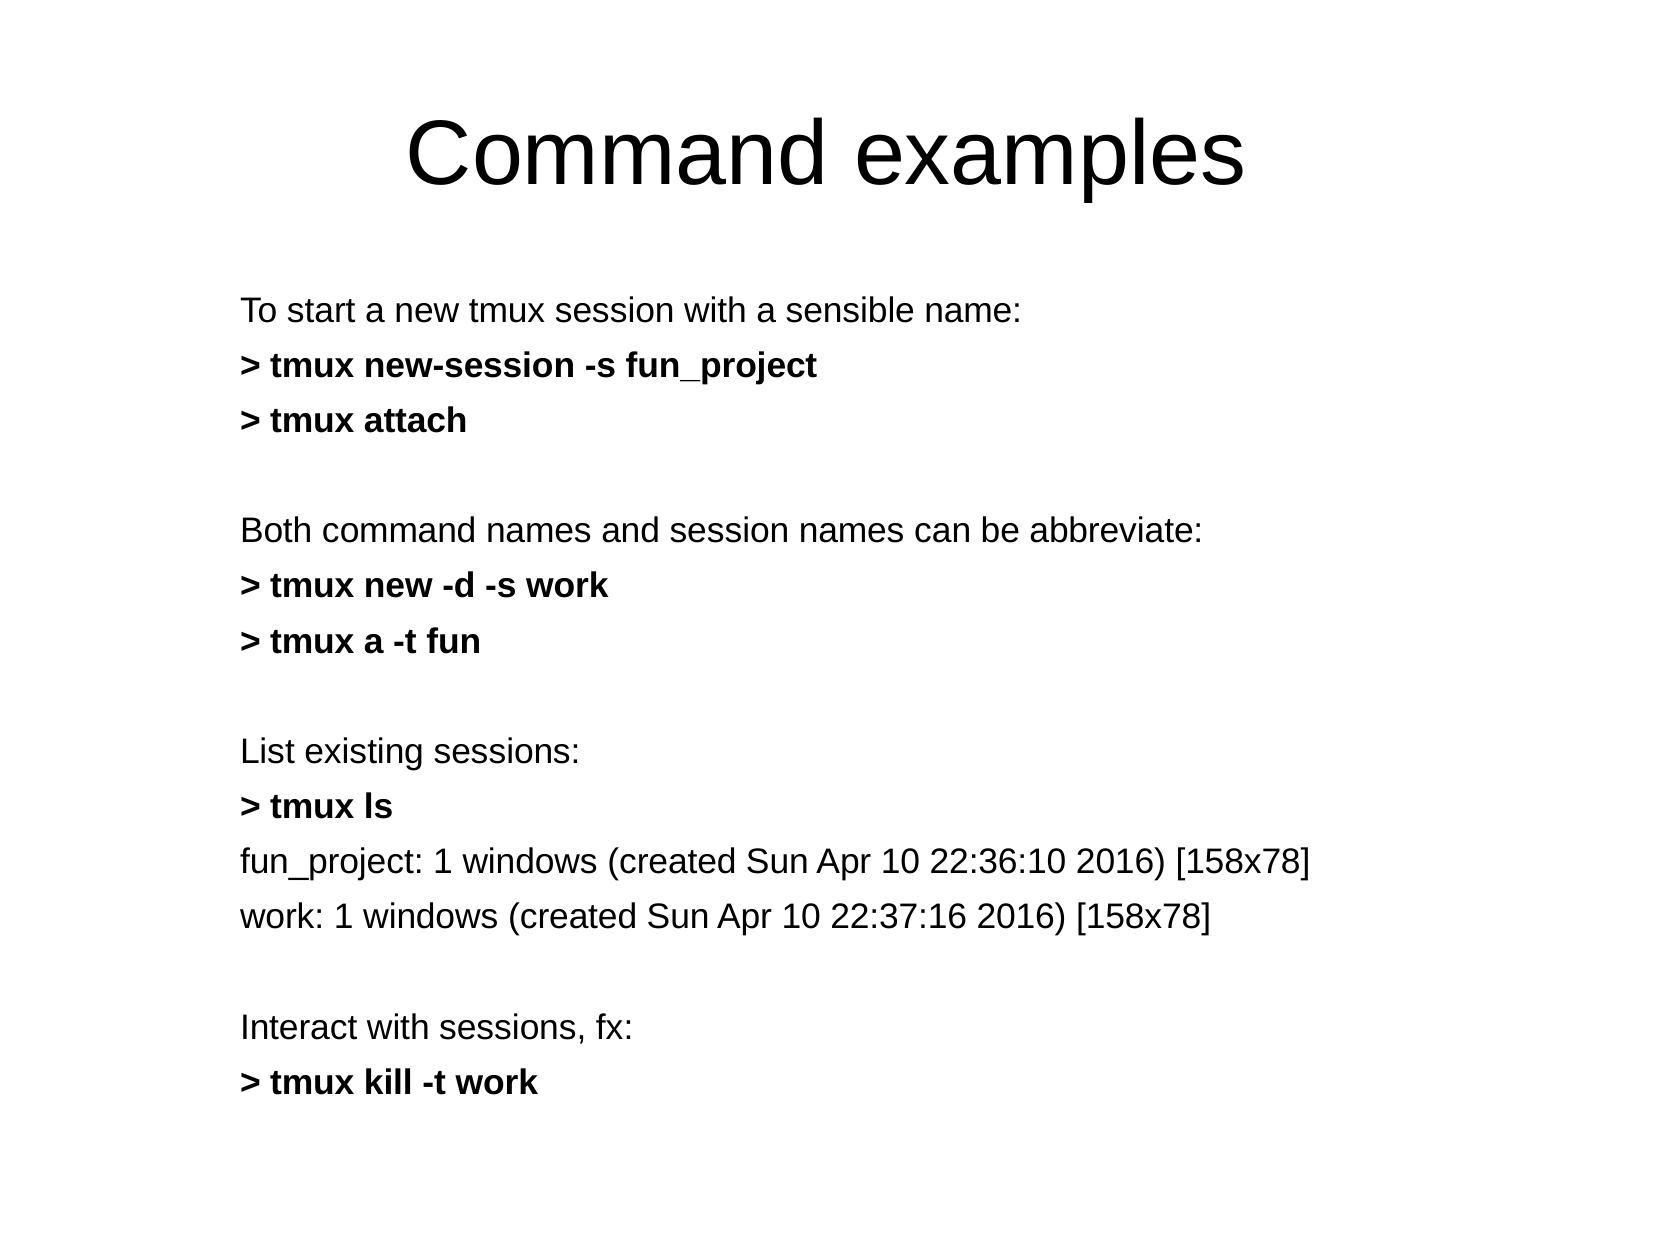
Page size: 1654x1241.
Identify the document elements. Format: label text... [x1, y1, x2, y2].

title Command examples [82, 49, 1571, 257]
list To start a new tmux session with a sensible name: > tmux new-session -s fun_project > tmux attach Both command names and session names can be abbreviate: > tmux new -d -s work > tmux a -t fun List existing sessions: > tmux ls fun_project: 1 windows (created Sun Apr 10 22:36:10 2016) [158x78] work: 1 windows (created Sun Apr 10 22:37:16 2016) [158x78] Interact with sessions, fx: > tmux kill -t work [240, 290, 1366, 1111]
